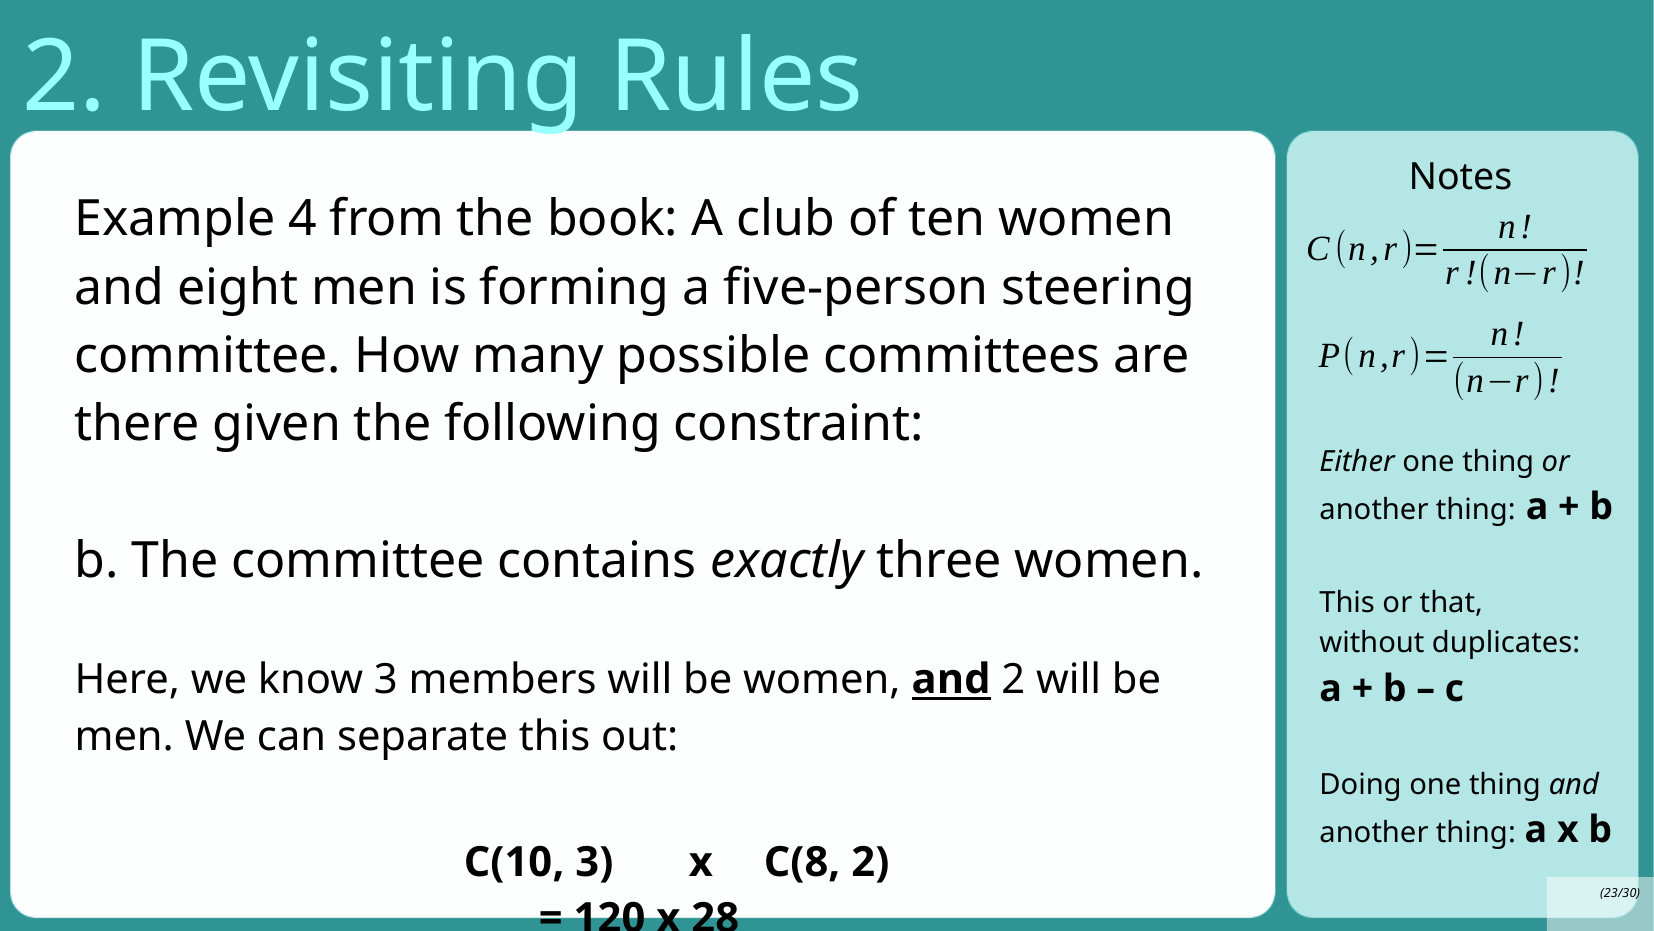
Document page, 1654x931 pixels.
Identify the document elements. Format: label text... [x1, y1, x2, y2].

chart [1297, 207, 1598, 295]
picture [0, 0, 1654, 931]
text_box Notes [1290, 141, 1631, 395]
text_box Example 4 from the book: A club of ten women and eight men is forming a five-person steering committee. How many possible committees are there given the following constraint: b. The committee contains exactly three women. Here, we know 3 members will be women, and 2 will be men. We can separate this out: C(10, 3) x C(8, 2) = 120 x 28 = 3,360 different ways to build this committee. [74, 182, 1244, 857]
chart [1307, 314, 1571, 402]
picture [722, 919, 731, 928]
picture [629, 907, 637, 927]
picture [664, 925, 672, 931]
title 2. Revisiting Rules [22, 13, 1511, 130]
text_box (<number>/30) [1546, 877, 1654, 931]
picture [723, 906, 730, 913]
text_box Either one thing or another thing: a + b This or that, without duplicates: a + b – c Doing one thing and another thing: a x b [1304, 432, 1630, 789]
